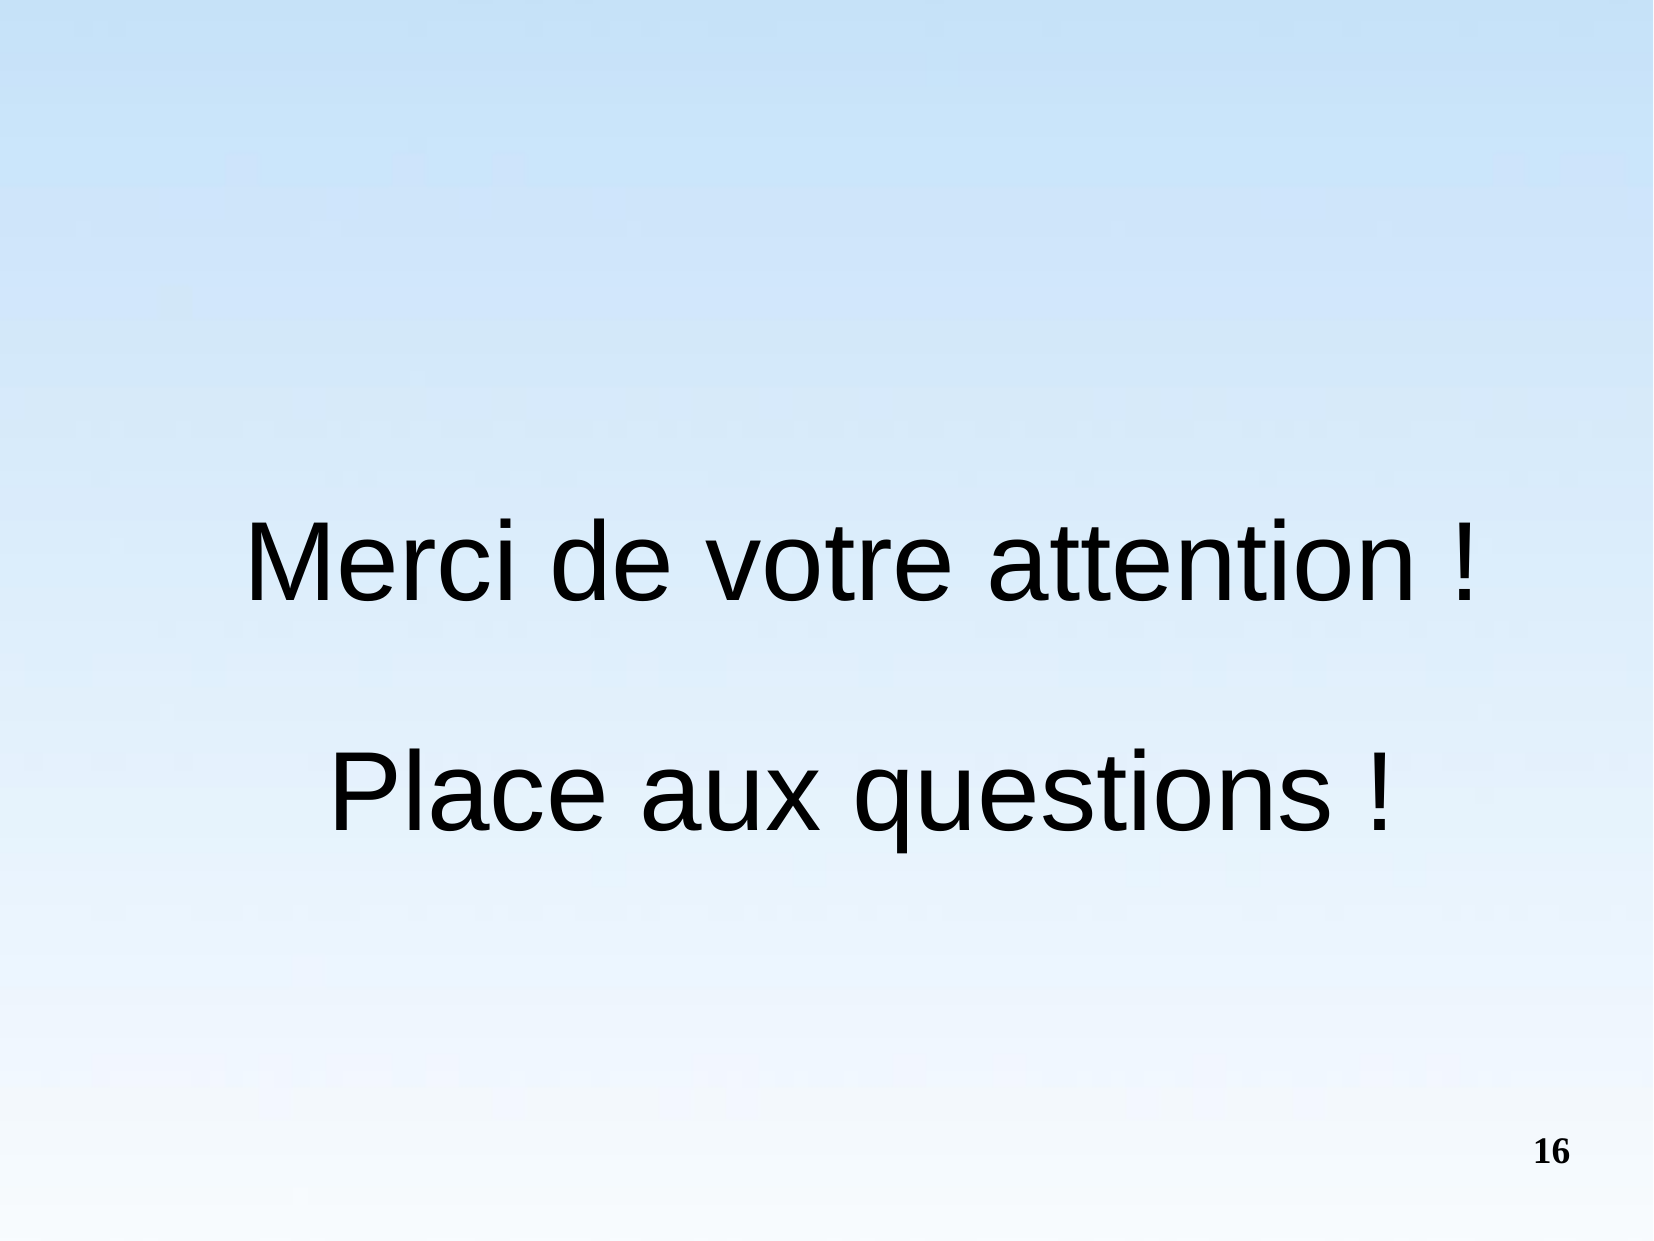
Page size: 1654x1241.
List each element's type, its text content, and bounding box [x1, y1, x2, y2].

list Merci de votre attention ! Place aux questions ! [82, 290, 1571, 1010]
picture [0, 0, 1654, 1241]
